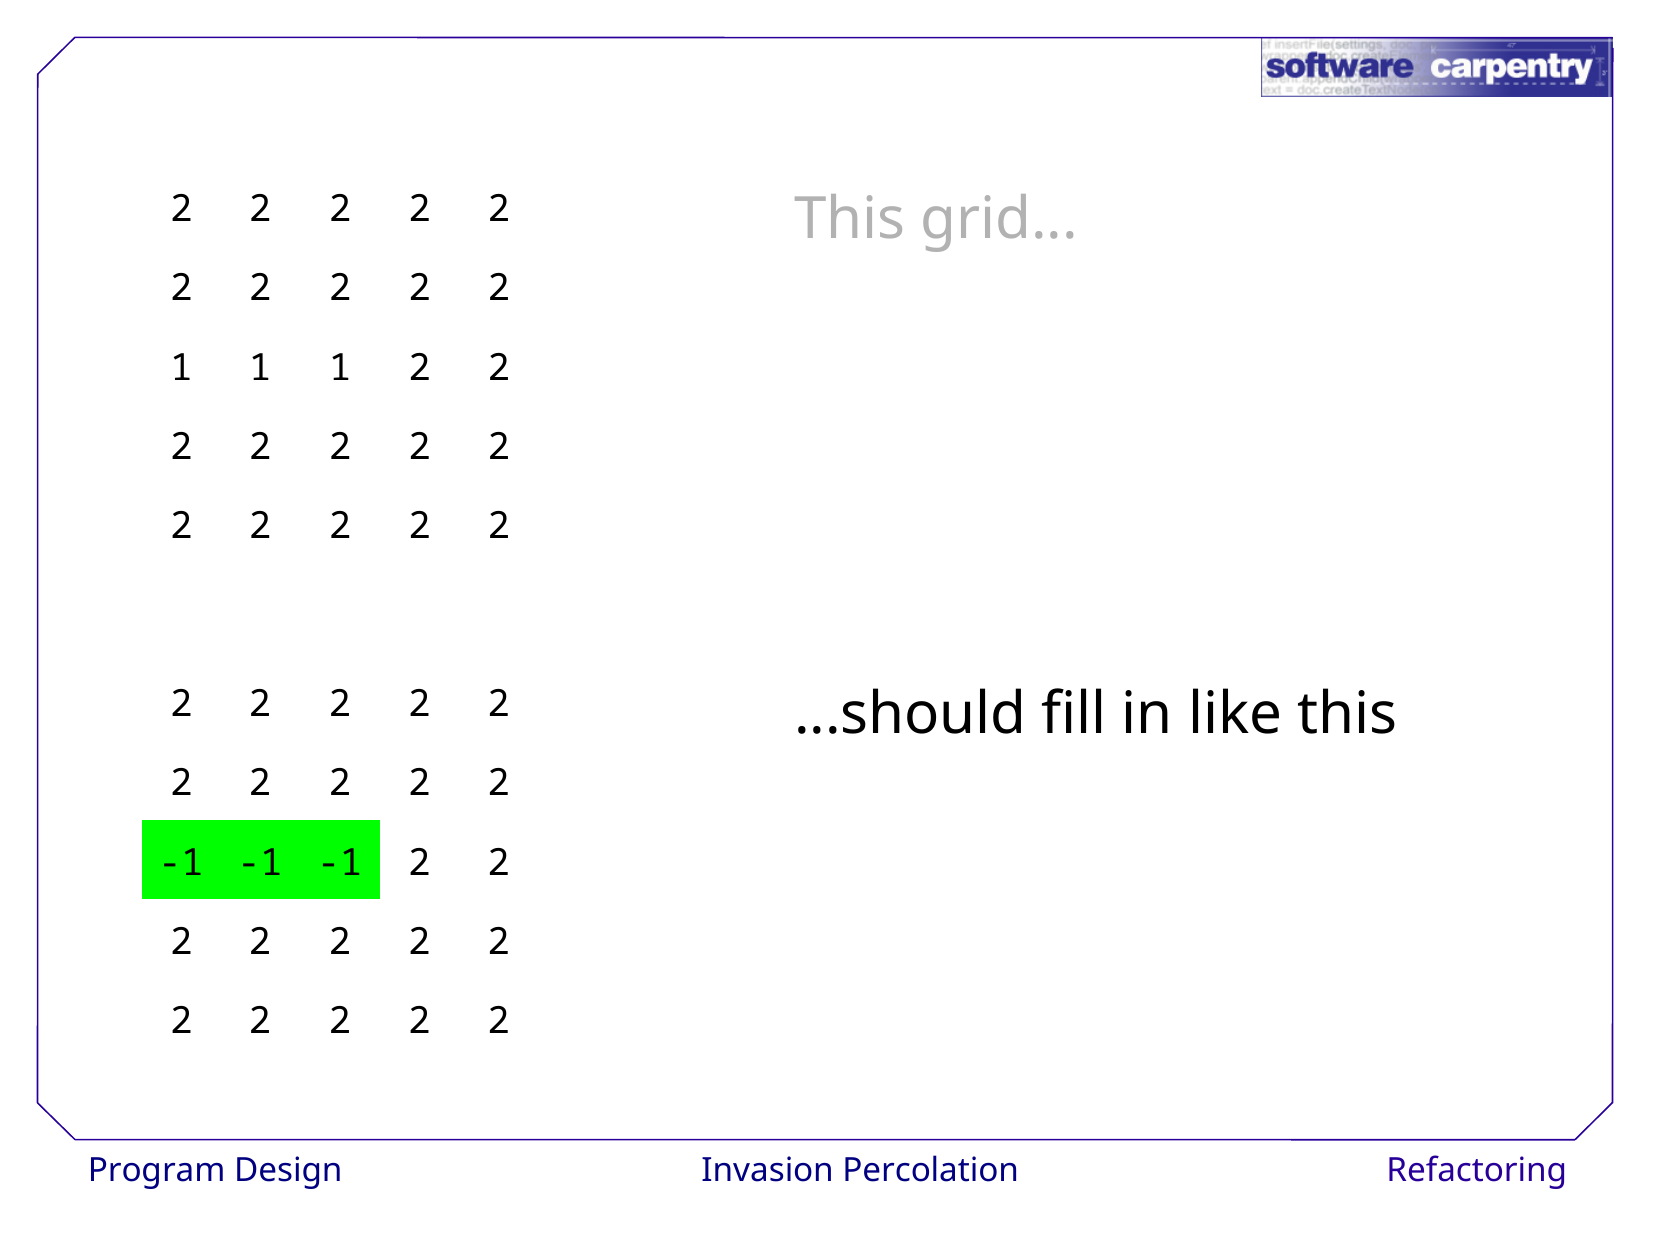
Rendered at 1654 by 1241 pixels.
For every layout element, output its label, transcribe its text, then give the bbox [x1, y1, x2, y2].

table_cell 2 [299, 899, 380, 978]
table_cell 2 [380, 326, 459, 404]
text_box ...should fill in like this [779, 632, 1509, 754]
table_cell 2 [142, 978, 221, 1057]
table_cell 1 [300, 326, 380, 404]
table_cell 2 [300, 483, 380, 562]
table_cell 2 [459, 326, 538, 404]
table_cell 2 [459, 483, 538, 562]
table_cell 2 [299, 740, 380, 820]
table_cell 2 [142, 245, 221, 326]
table_cell 2 [221, 245, 300, 326]
table_cell 2 [142, 404, 221, 483]
table_cell -1 [299, 820, 380, 899]
table_header 2 [221, 661, 299, 740]
table_header 2 [380, 661, 459, 740]
table_header 2 [142, 166, 221, 245]
text_box This grid... [779, 138, 1509, 259]
table_cell 2 [459, 245, 538, 326]
table_header 2 [300, 166, 380, 245]
table_header 2 [459, 661, 538, 740]
table_cell 2 [300, 245, 380, 326]
table_cell 2 [459, 820, 538, 899]
table_cell 2 [142, 740, 221, 820]
table_cell 2 [459, 404, 538, 483]
table_cell 1 [221, 326, 300, 404]
table_header 2 [221, 166, 300, 245]
table_cell 2 [300, 404, 380, 483]
table_cell 2 [221, 978, 299, 1057]
table_cell -1 [142, 820, 221, 899]
table_cell 2 [459, 740, 538, 820]
table_cell 2 [380, 483, 459, 562]
table_cell 2 [380, 899, 459, 978]
table_cell 2 [459, 899, 538, 978]
table_header 2 [299, 661, 380, 740]
table_cell 2 [221, 740, 299, 820]
table_cell 2 [380, 740, 459, 820]
table_header 2 [459, 166, 538, 245]
table_cell 2 [380, 820, 459, 899]
table_cell 2 [380, 404, 459, 483]
table_cell 2 [142, 899, 221, 978]
table_cell 2 [221, 404, 300, 483]
table_cell 2 [380, 245, 459, 326]
table_cell 2 [221, 483, 300, 562]
table_cell 2 [299, 978, 380, 1057]
picture [1261, 39, 1613, 97]
table_cell 2 [380, 978, 459, 1057]
table_cell 1 [142, 326, 221, 404]
table_cell -1 [221, 820, 299, 899]
table_cell 2 [459, 978, 538, 1057]
table_header 2 [142, 661, 221, 740]
table_cell 2 [142, 483, 221, 562]
table_header 2 [380, 166, 459, 245]
table_cell 2 [221, 899, 299, 978]
